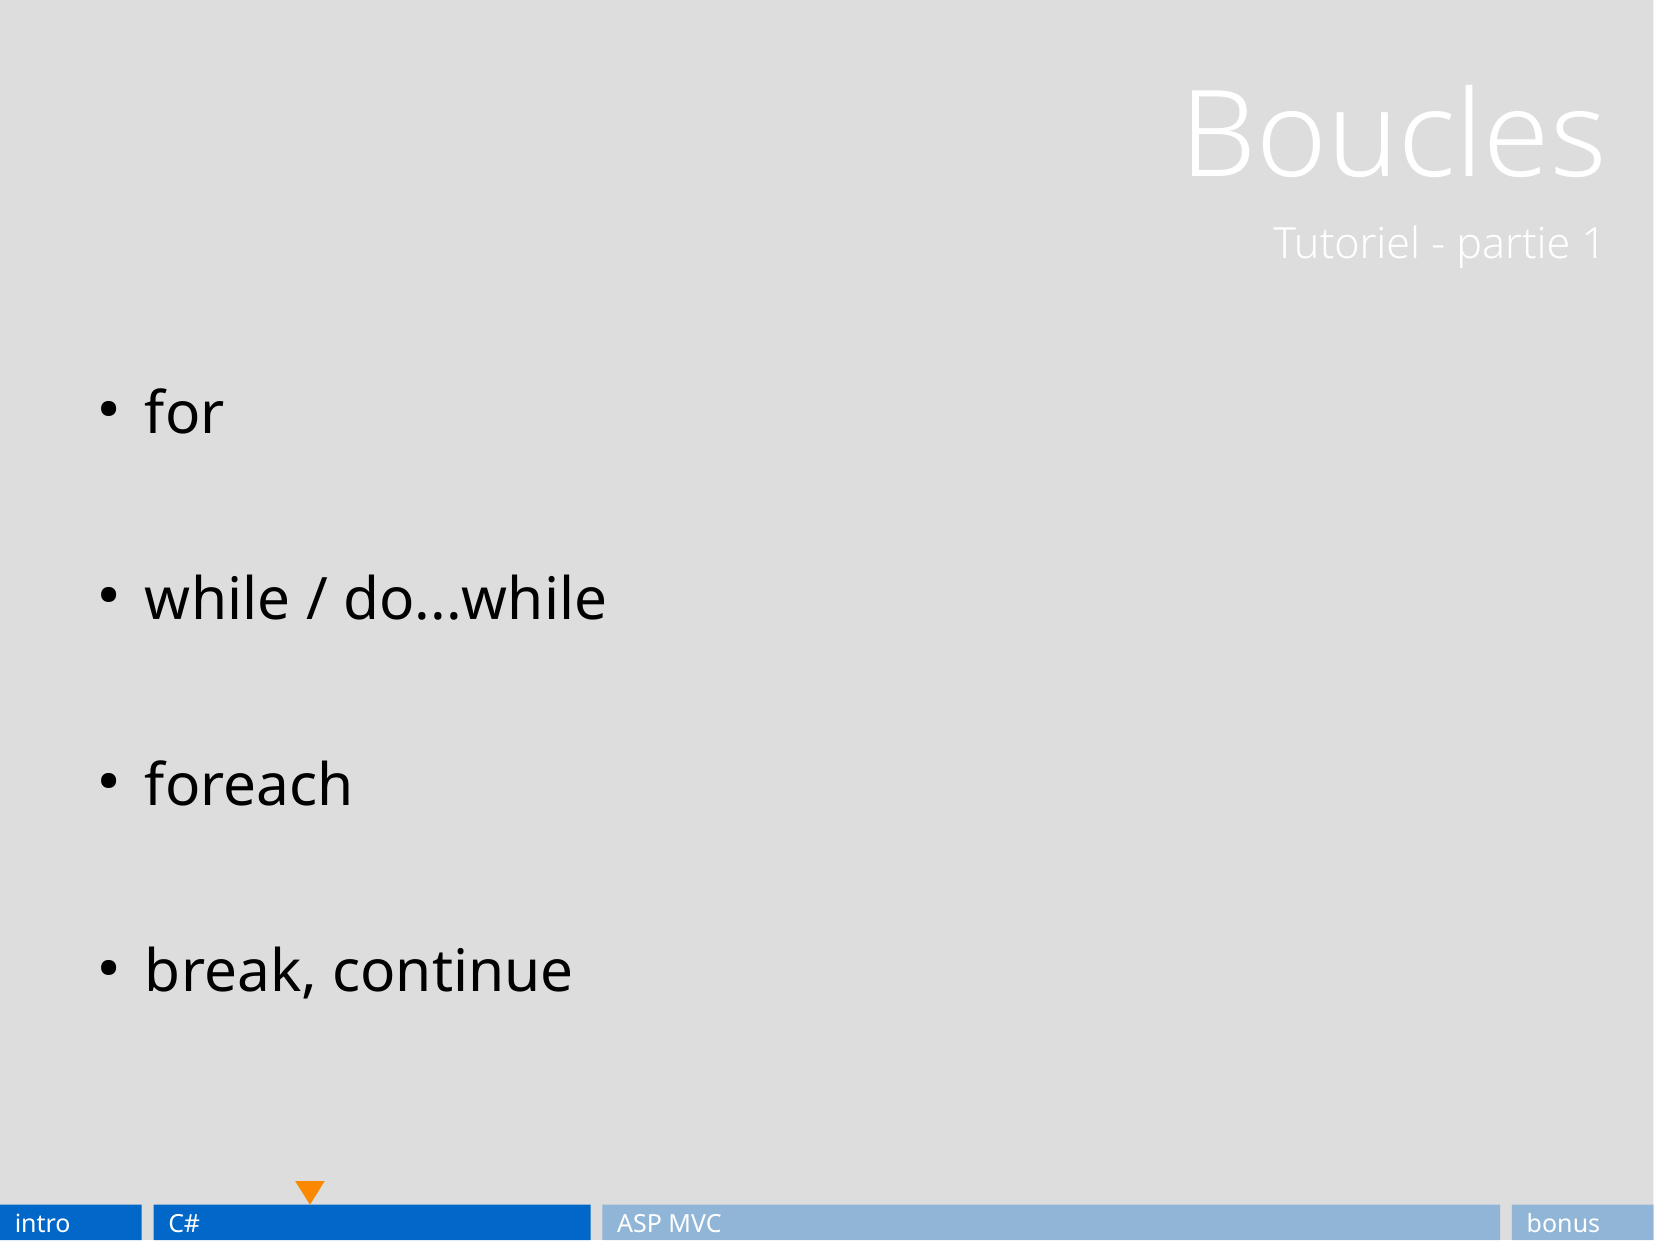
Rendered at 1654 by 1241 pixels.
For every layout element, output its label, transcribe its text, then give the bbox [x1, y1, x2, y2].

text_box C# [153, 1204, 591, 1241]
list for while / do...while foreach break, continue [82, 290, 1571, 1010]
text_box [295, 1181, 325, 1205]
text_box intro [0, 1204, 142, 1241]
text_box ASP MVC [602, 1204, 1501, 1241]
title Tutoriel - partie 1 [47, 212, 1607, 272]
title Boucles [47, 47, 1607, 212]
text_box bonus [1511, 1204, 1654, 1241]
